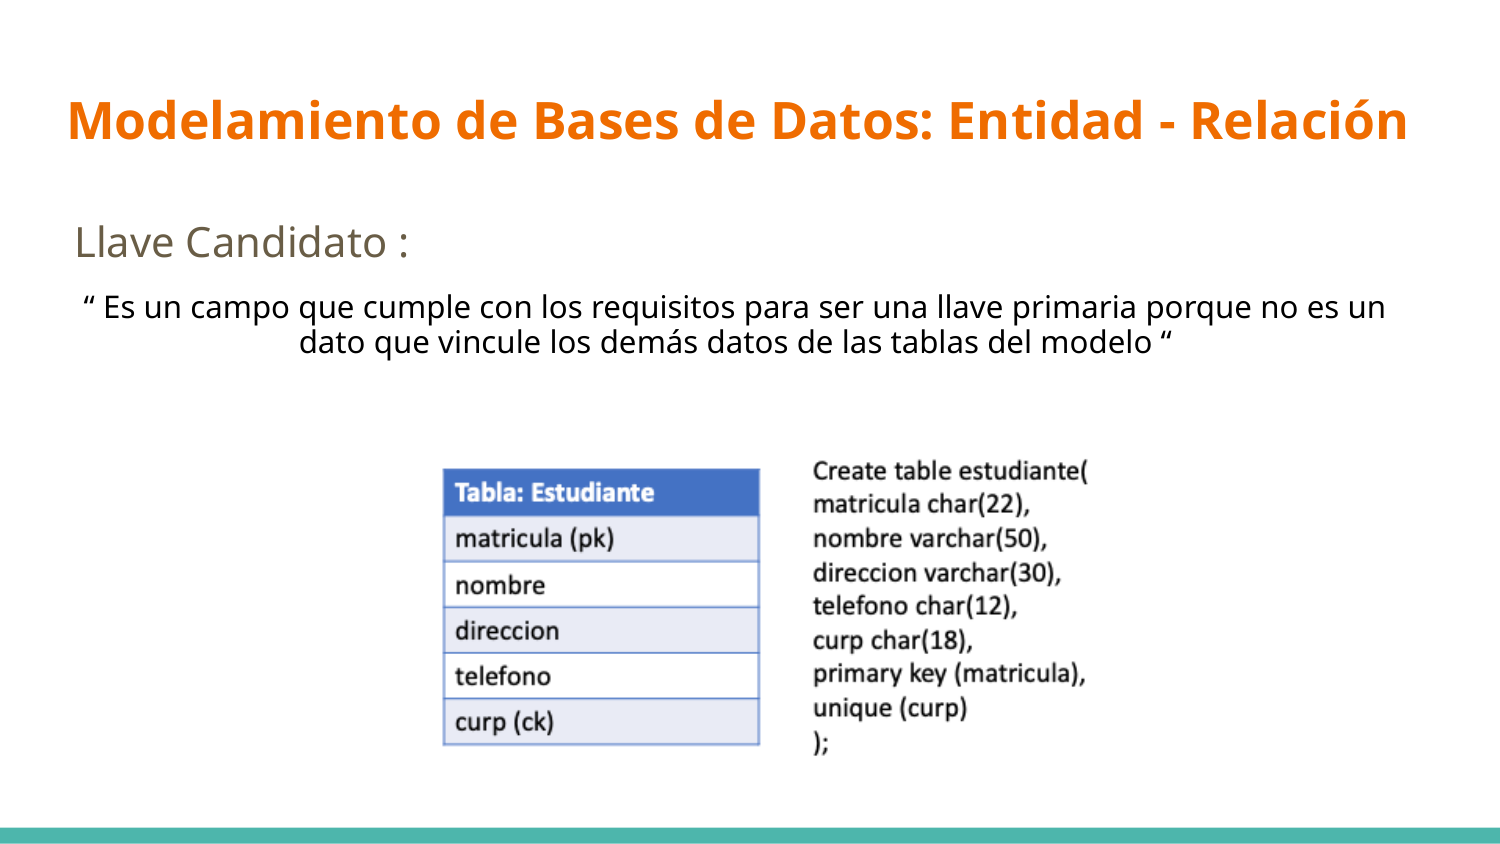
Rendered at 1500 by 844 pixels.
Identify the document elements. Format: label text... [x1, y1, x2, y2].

title Modelamiento de Bases de Datos: Entidad - Relación [51, 72, 1449, 189]
picture [377, 414, 1149, 792]
list Llave Candidato : “ Es un campo que cumple con los requisitos para ser una llave primaria porque no es un dato que vincule los demás datos de las tablas del modelo “ [59, 193, 1413, 606]
